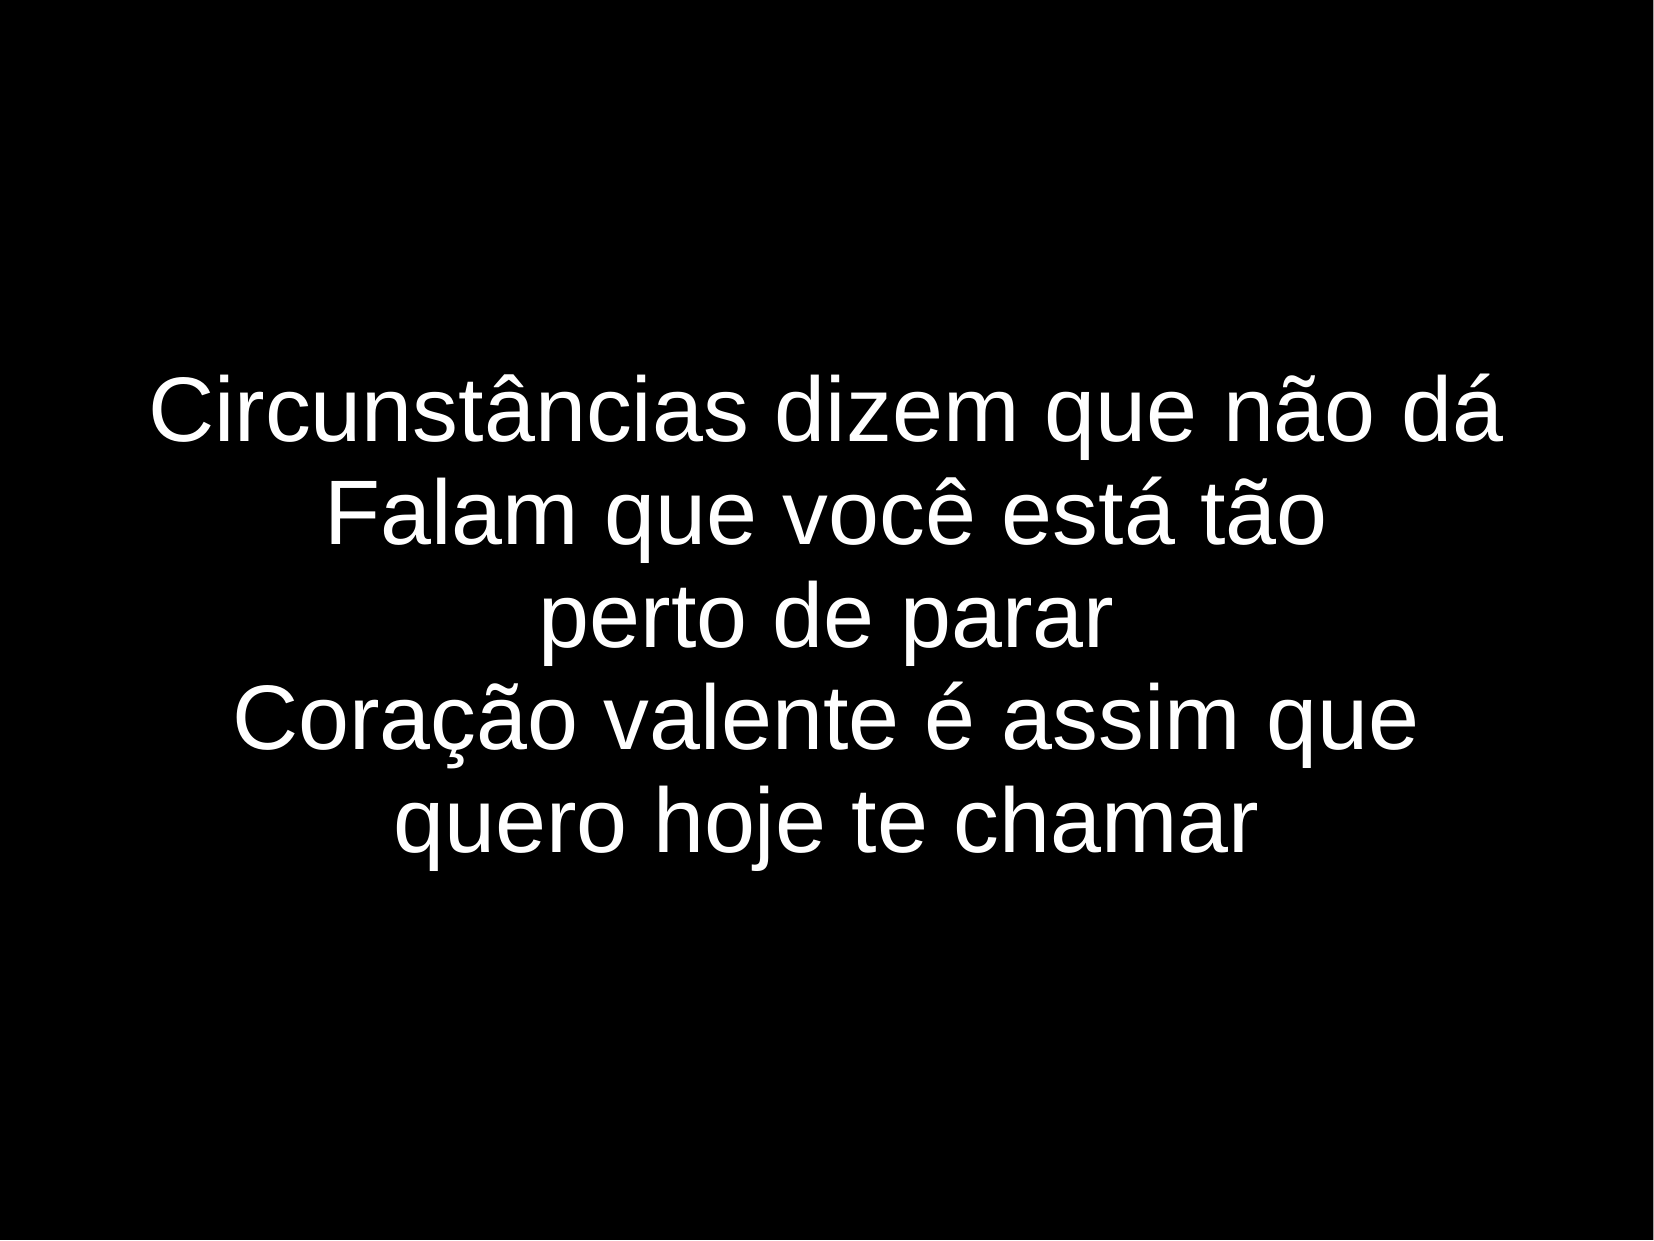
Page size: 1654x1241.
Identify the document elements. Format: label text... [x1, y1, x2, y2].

subtitle Circunstâncias dizem que não dá Falam que você está tão perto de parar Coração valente é assim que quero hoje te chamar [82, 49, 1571, 1182]
